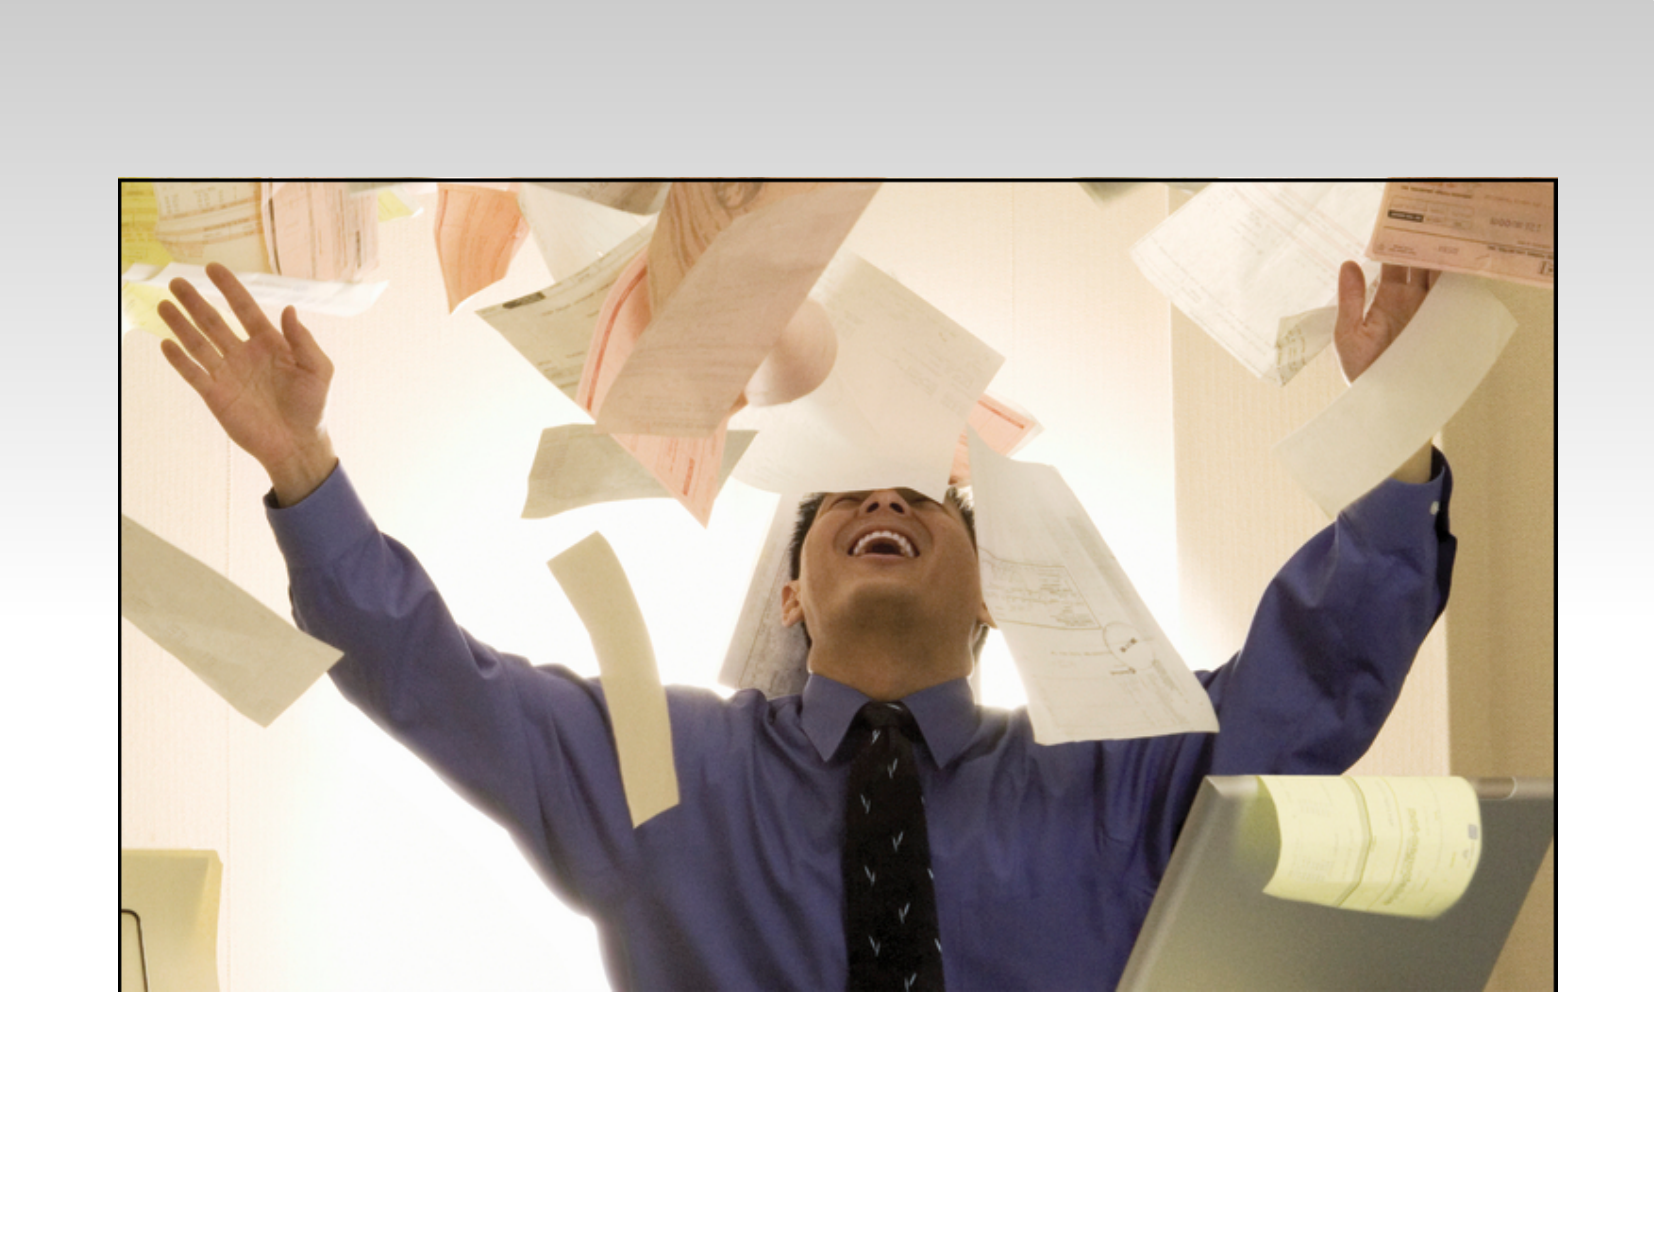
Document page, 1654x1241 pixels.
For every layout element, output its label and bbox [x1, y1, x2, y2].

picture [118, 177, 1558, 992]
